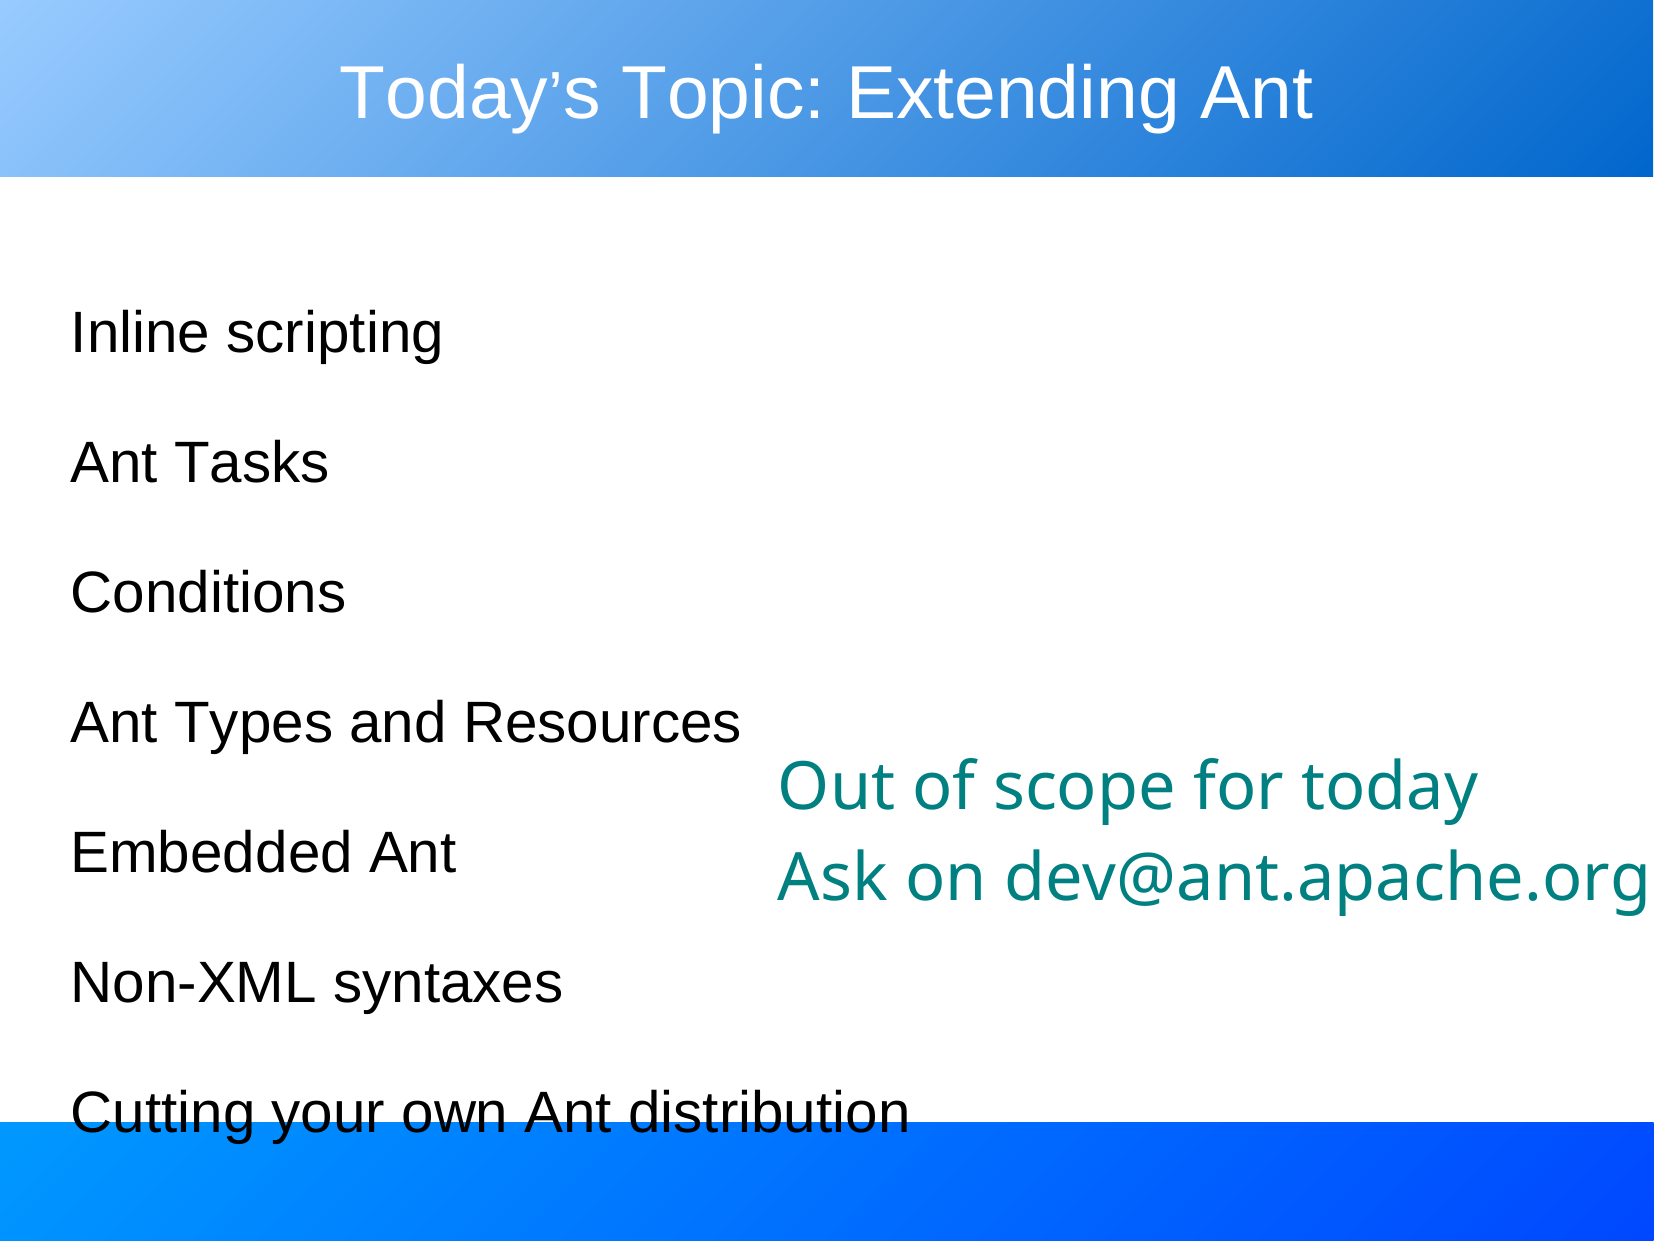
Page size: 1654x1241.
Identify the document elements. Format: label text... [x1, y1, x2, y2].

list Inline scripting Ant Tasks Conditions Ant Types and Resources Embedded Ant Non-XML syntaxes Cutting your own Ant distribution [46, 234, 1492, 1077]
title Today’s Topic: Extending Ant [82, 22, 1571, 163]
text_box Out of scope for today Ask on dev@ant.apache.org [763, 731, 1620, 968]
